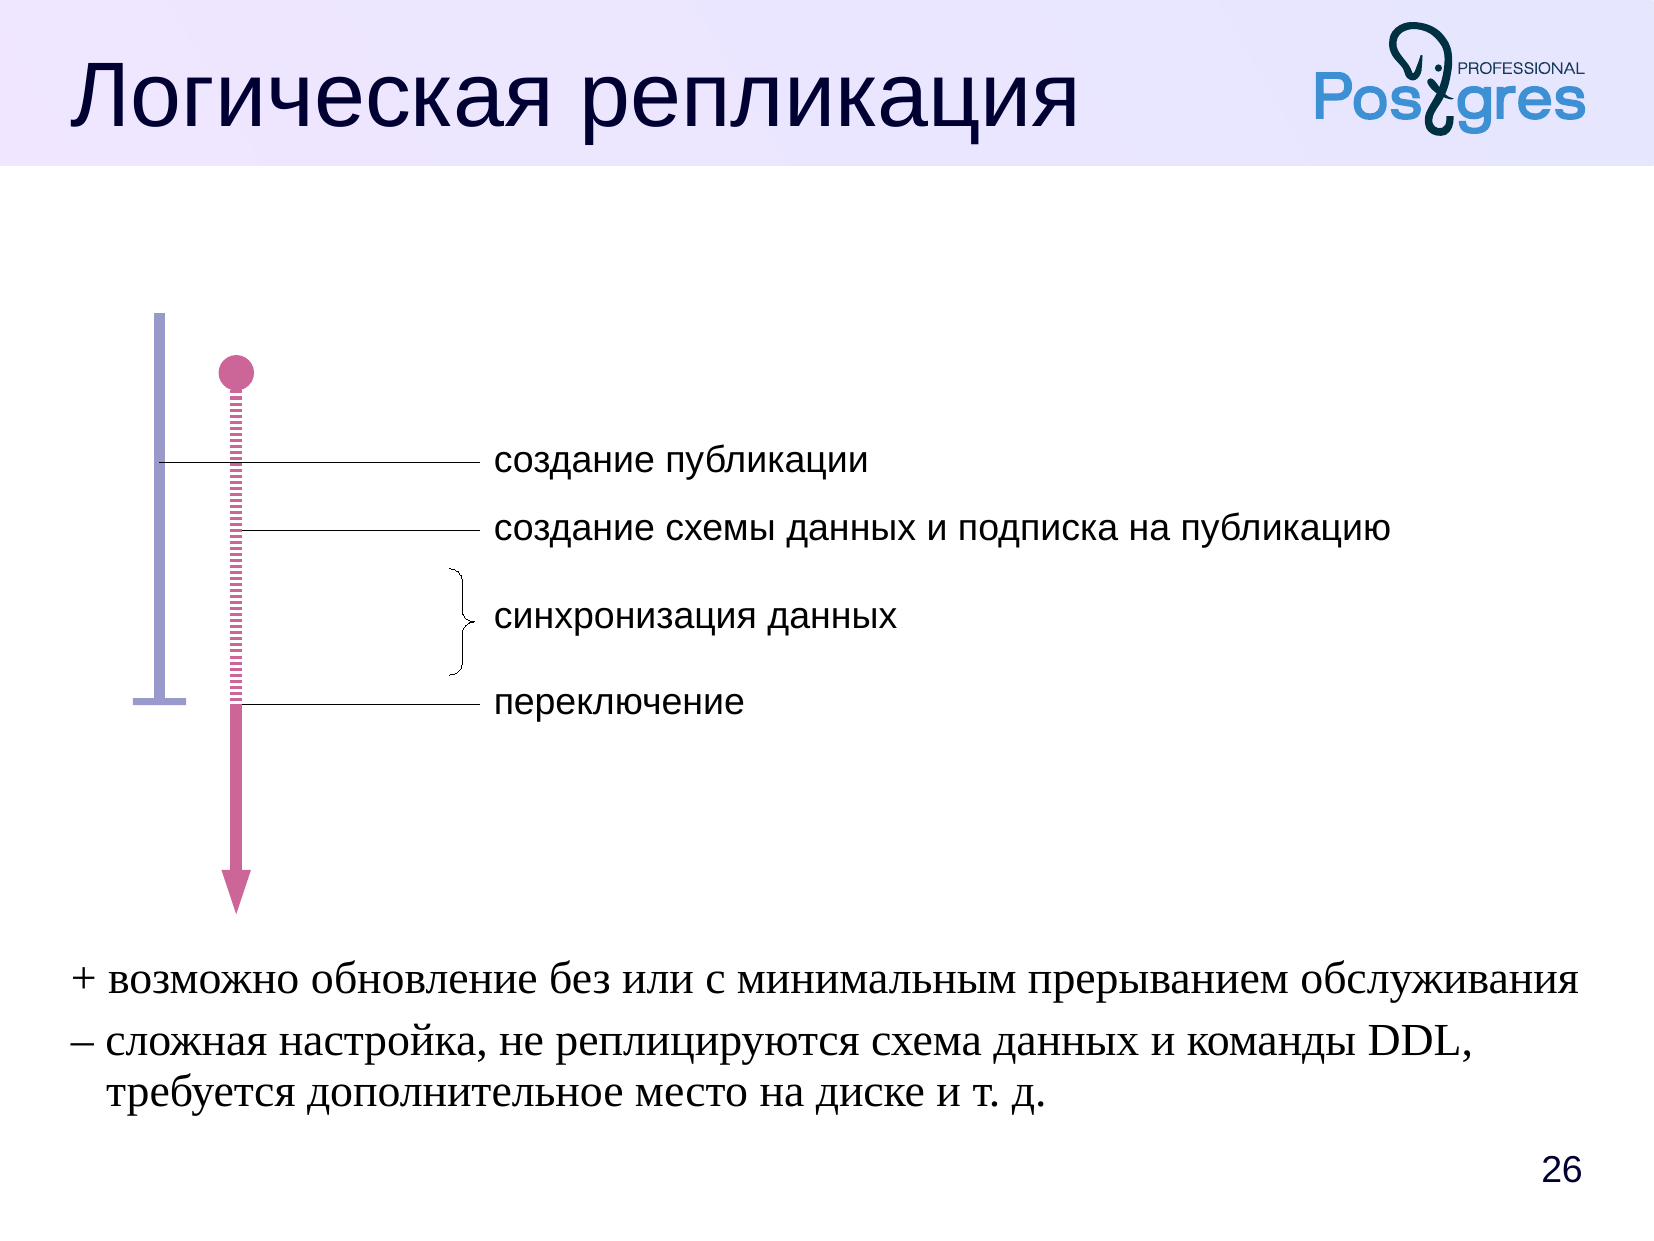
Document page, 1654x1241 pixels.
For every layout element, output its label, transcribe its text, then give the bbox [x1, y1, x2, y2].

text_box создание публикации [479, 431, 1405, 488]
text_box создание схемы данных и подписка на публикацию [479, 499, 1408, 556]
text_box синхронизация данных [479, 587, 1268, 645]
title Логическая репликация [70, 43, 1241, 147]
list + возможно обновление без или с минимальным прерыванием обслуживания – сложная настройка, не реплицируются схема данных и команды DDL, требуется дополнительное место на диске и т. д. [70, 283, 1583, 1141]
text_box [218, 355, 255, 390]
